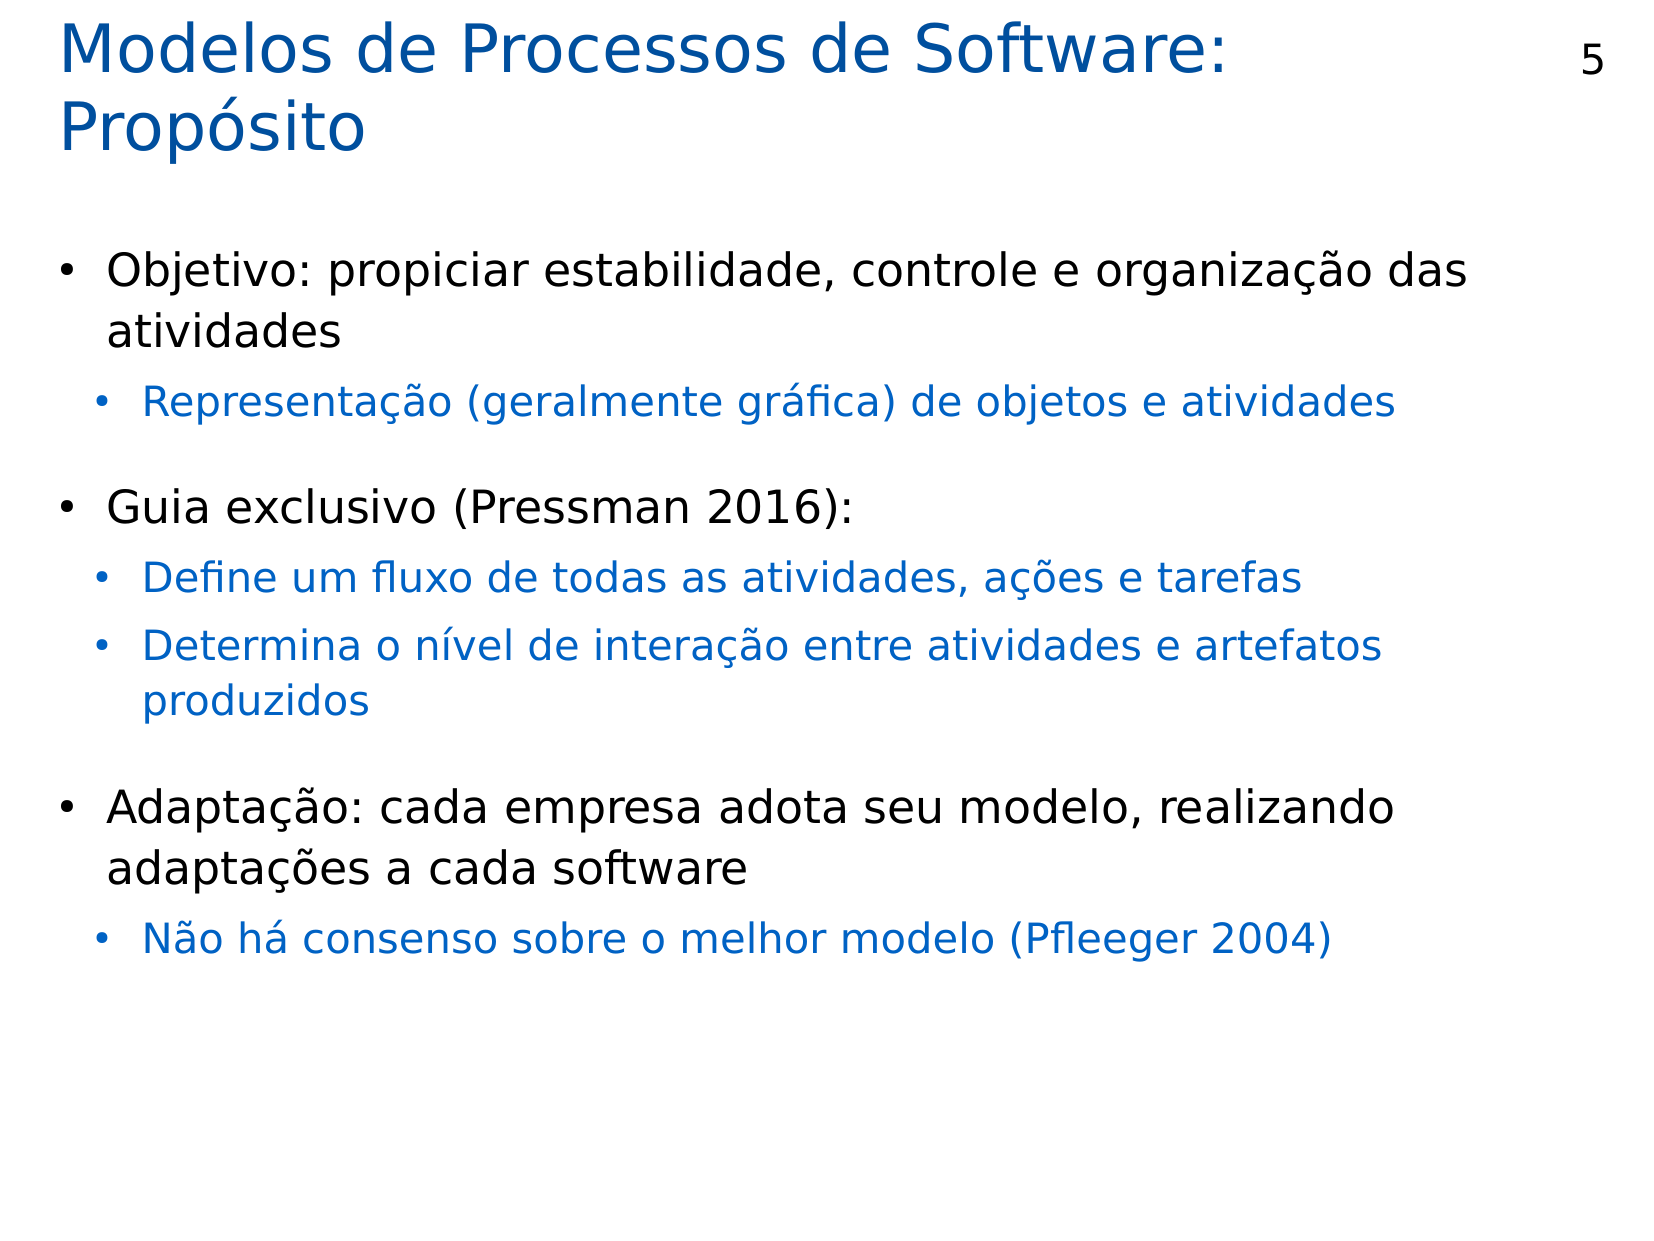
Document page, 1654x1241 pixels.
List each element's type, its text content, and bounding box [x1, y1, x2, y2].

title Modelos de Processos de Software: Propósito [59, 10, 1506, 167]
list Objetivo: propiciar estabilidade, controle e organização das atividades Representação (geralmente gráfica) de objetos e atividades Guia exclusivo (Pressman 2016): Define um fluxo de todas as atividades, ações e tarefas Determina o nível de interação entre atividades e artefatos produzidos Adaptação: cada empresa adota seu modelo, realizando adaptações a cada software Não há consenso sobre o melhor modelo (Pfleeger 2004) [59, 236, 1595, 1211]
